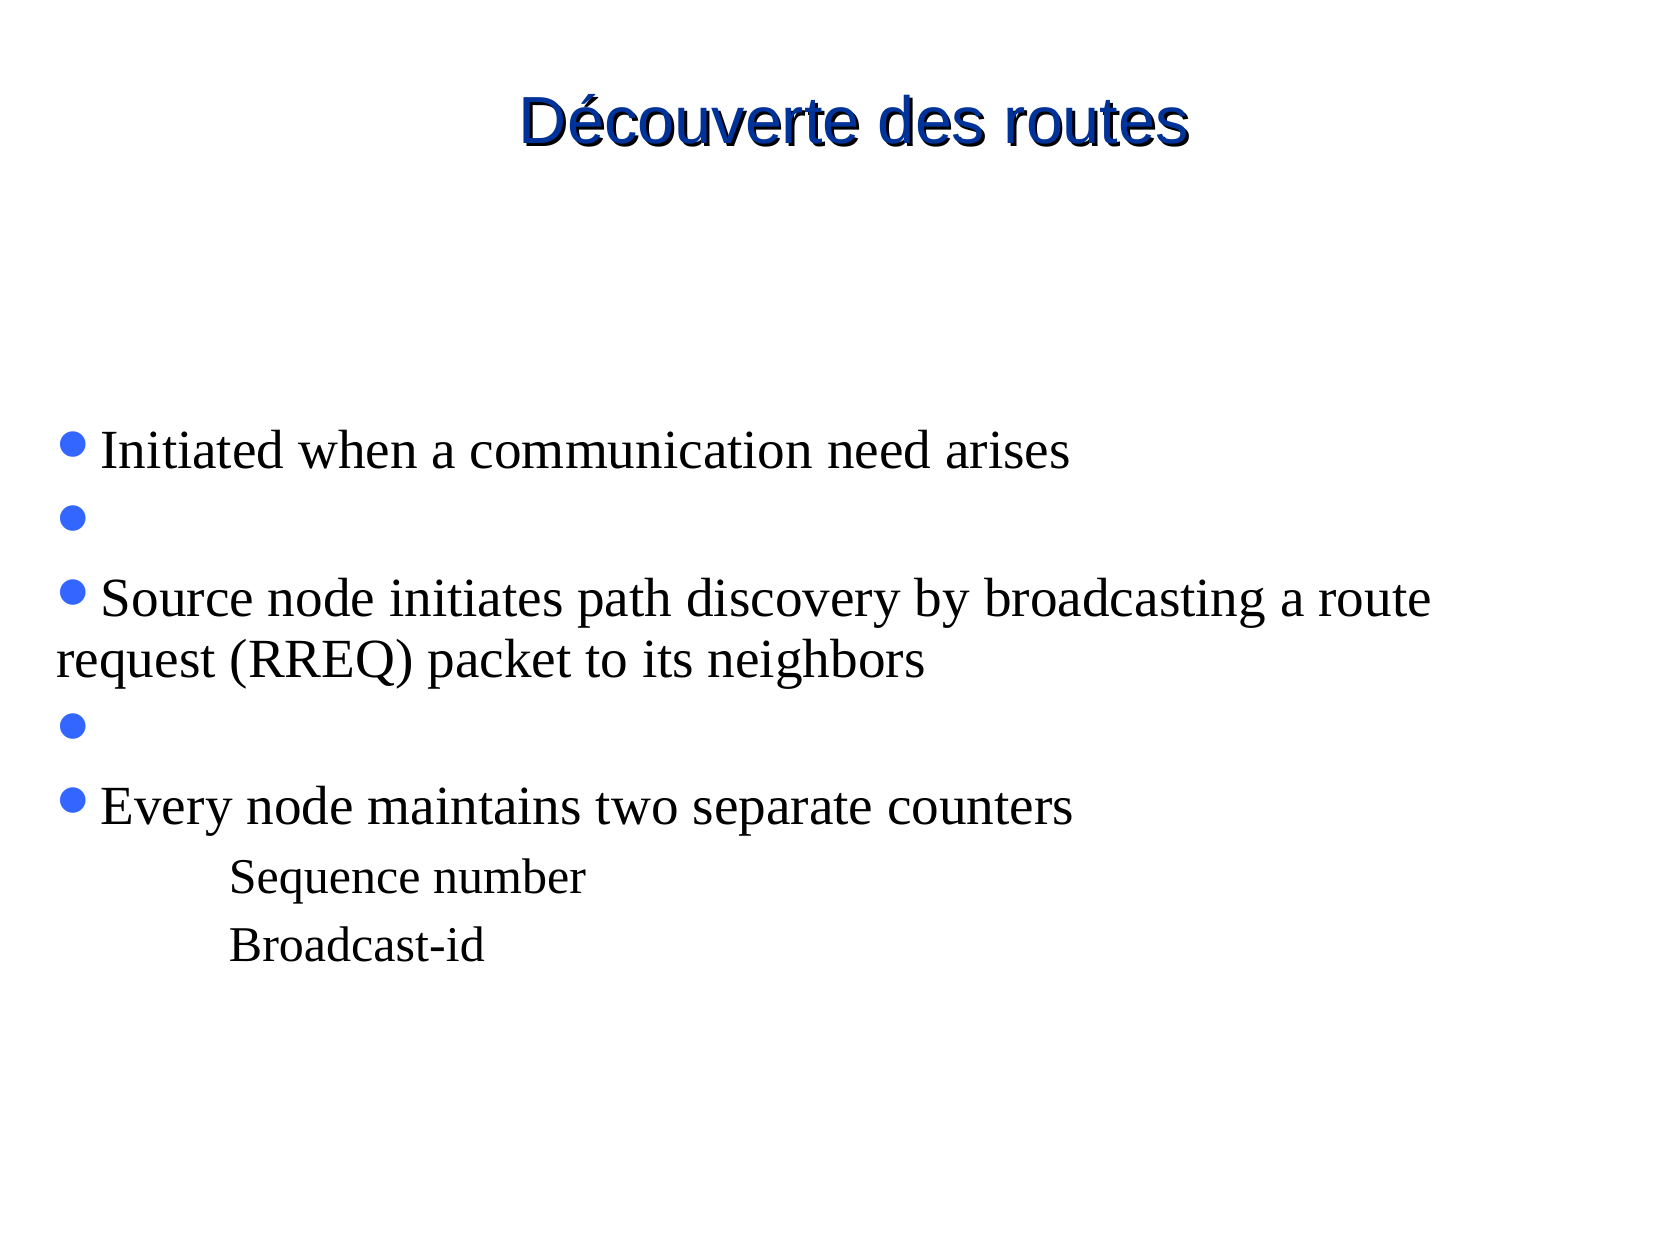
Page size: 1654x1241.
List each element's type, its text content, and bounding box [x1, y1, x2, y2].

subtitle Initiated when a communication need arises Source node initiates path discovery by broadcasting a route request (RREQ) packet to its neighbors Every node maintains two separate counters Sequence number Broadcast-id [41, 220, 1613, 1172]
title Découverte des routes [151, 41, 1558, 166]
